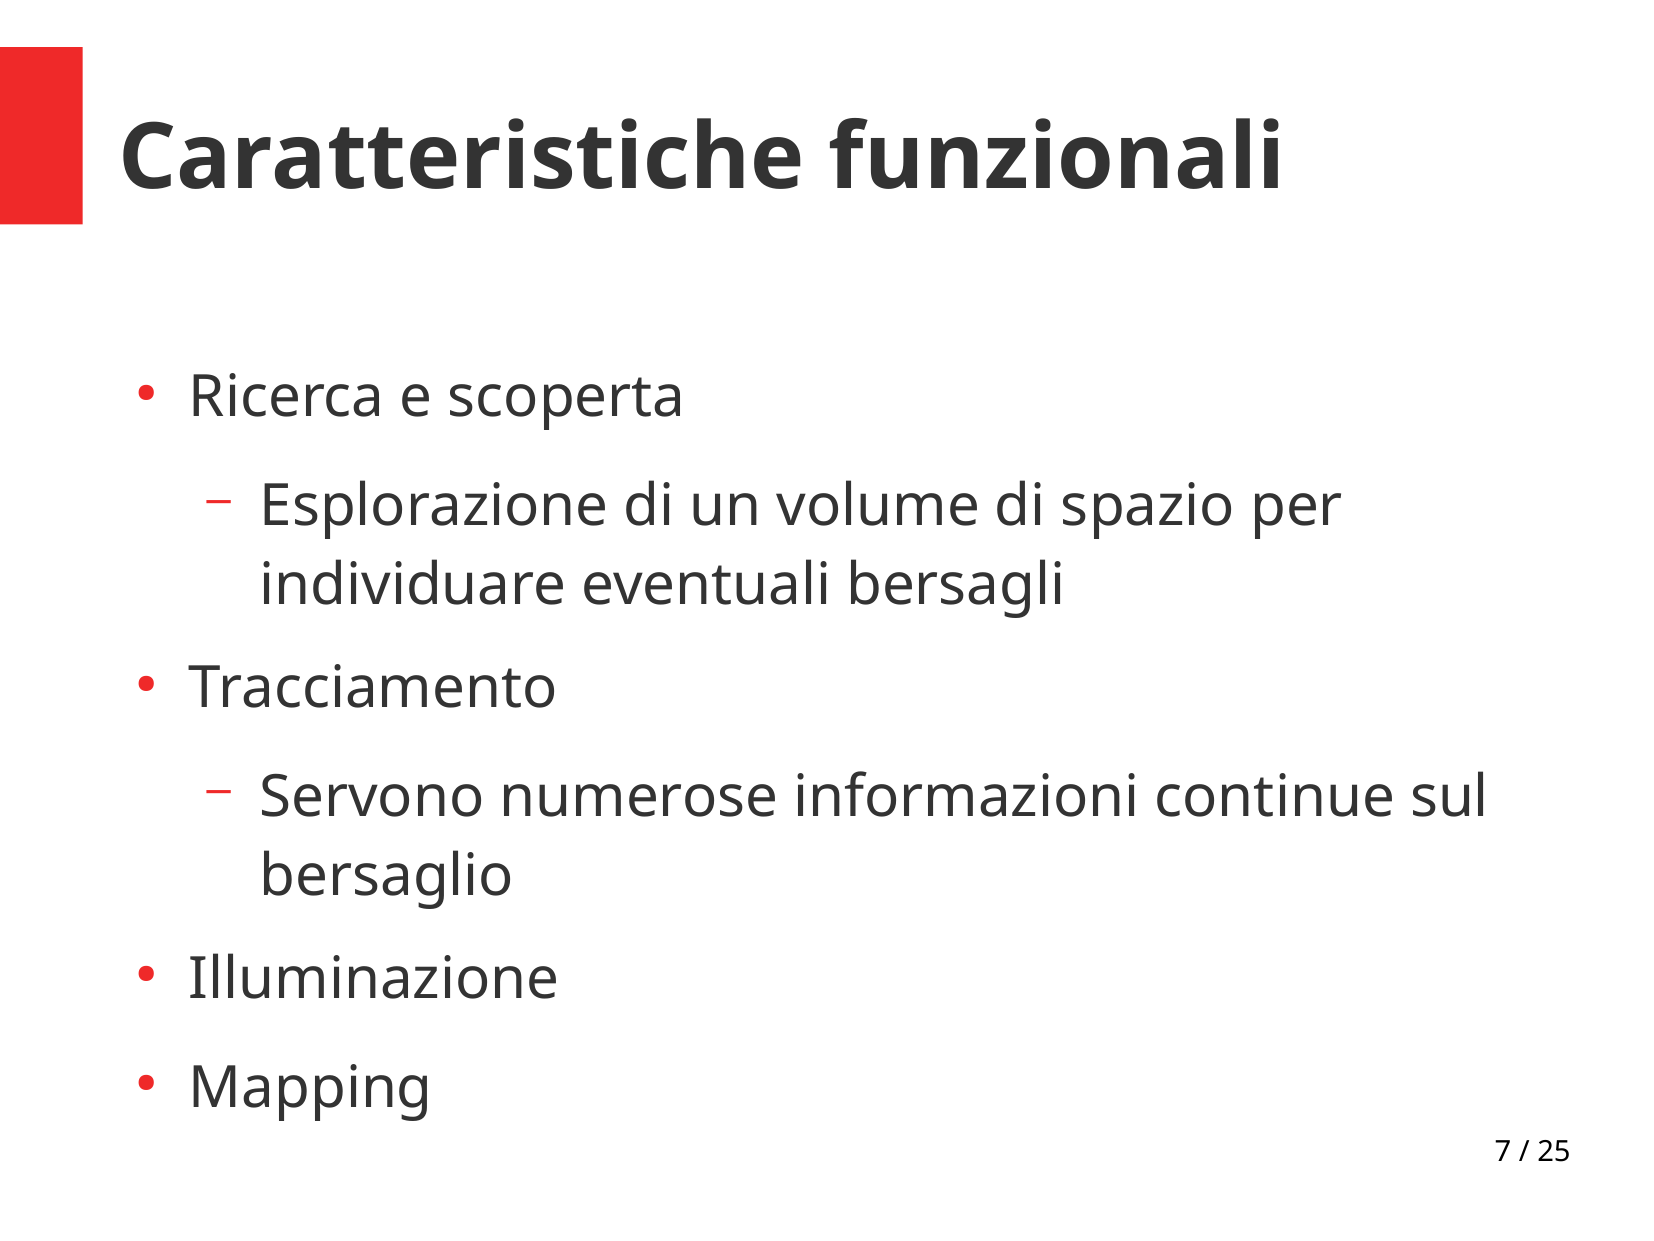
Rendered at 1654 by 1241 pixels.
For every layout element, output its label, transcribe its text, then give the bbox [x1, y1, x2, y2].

title Caratteristiche funzionali [118, 49, 1571, 257]
list Ricerca e scoperta Esplorazione di un volume di spazio per individuare eventuali bersagli Tracciamento Servono numerose informazioni continue sul bersaglio Illuminazione Mapping [118, 354, 1536, 1074]
